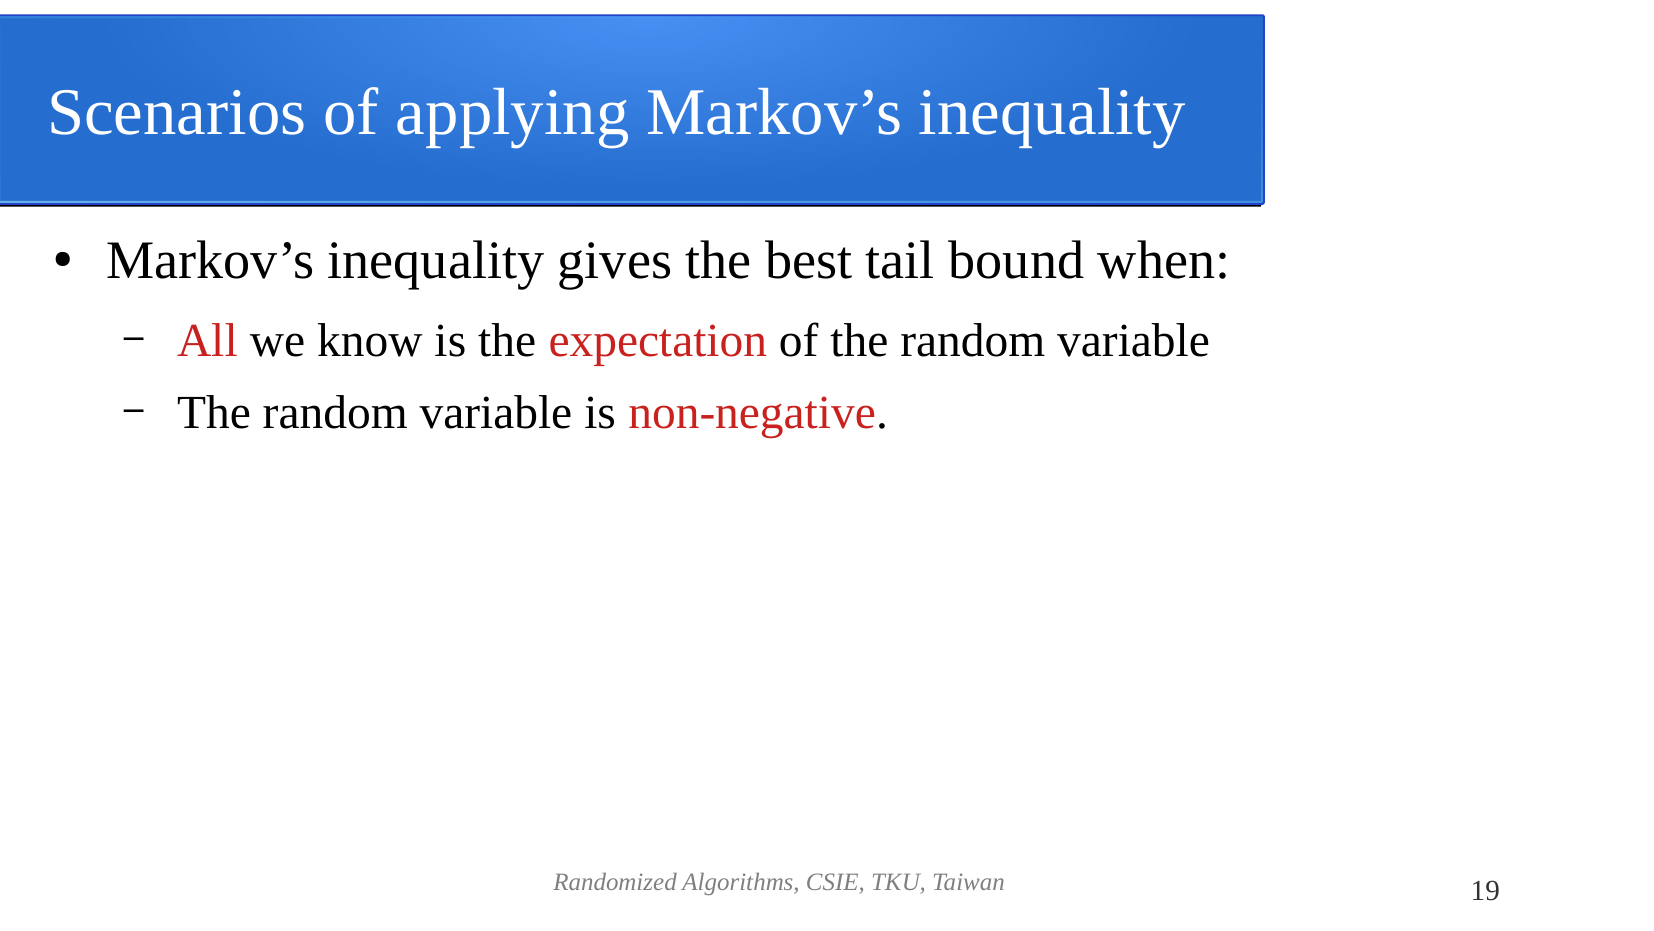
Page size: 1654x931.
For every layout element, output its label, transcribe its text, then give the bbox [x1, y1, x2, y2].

title Scenarios of applying Markov’s inequality [47, 35, 1199, 189]
list Markov’s inequality gives the best tail bound when: All we know is the expectation of the random variable The random variable is non-negative. [35, 230, 1524, 770]
